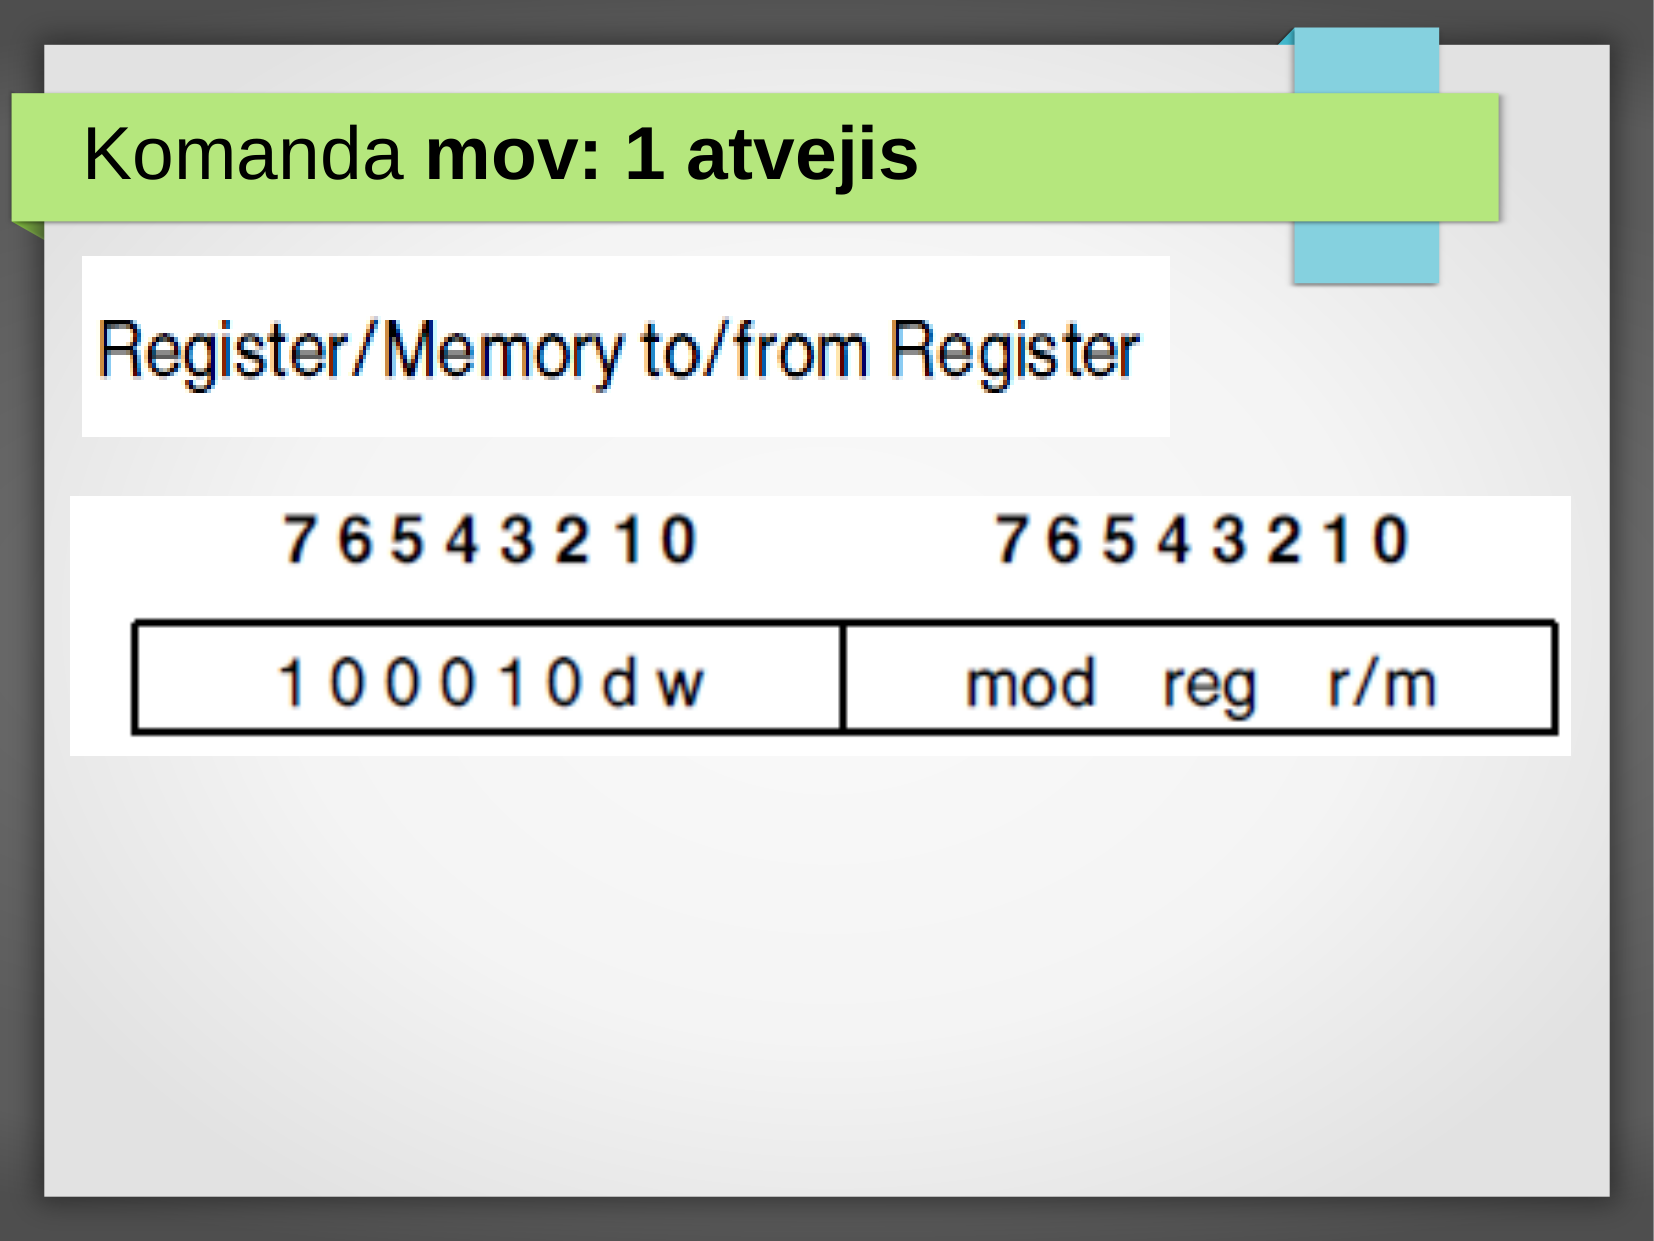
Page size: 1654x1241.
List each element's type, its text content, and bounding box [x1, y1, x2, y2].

title Komanda mov: 1 atvejis [82, 94, 1264, 213]
picture [0, 0, 1654, 1241]
